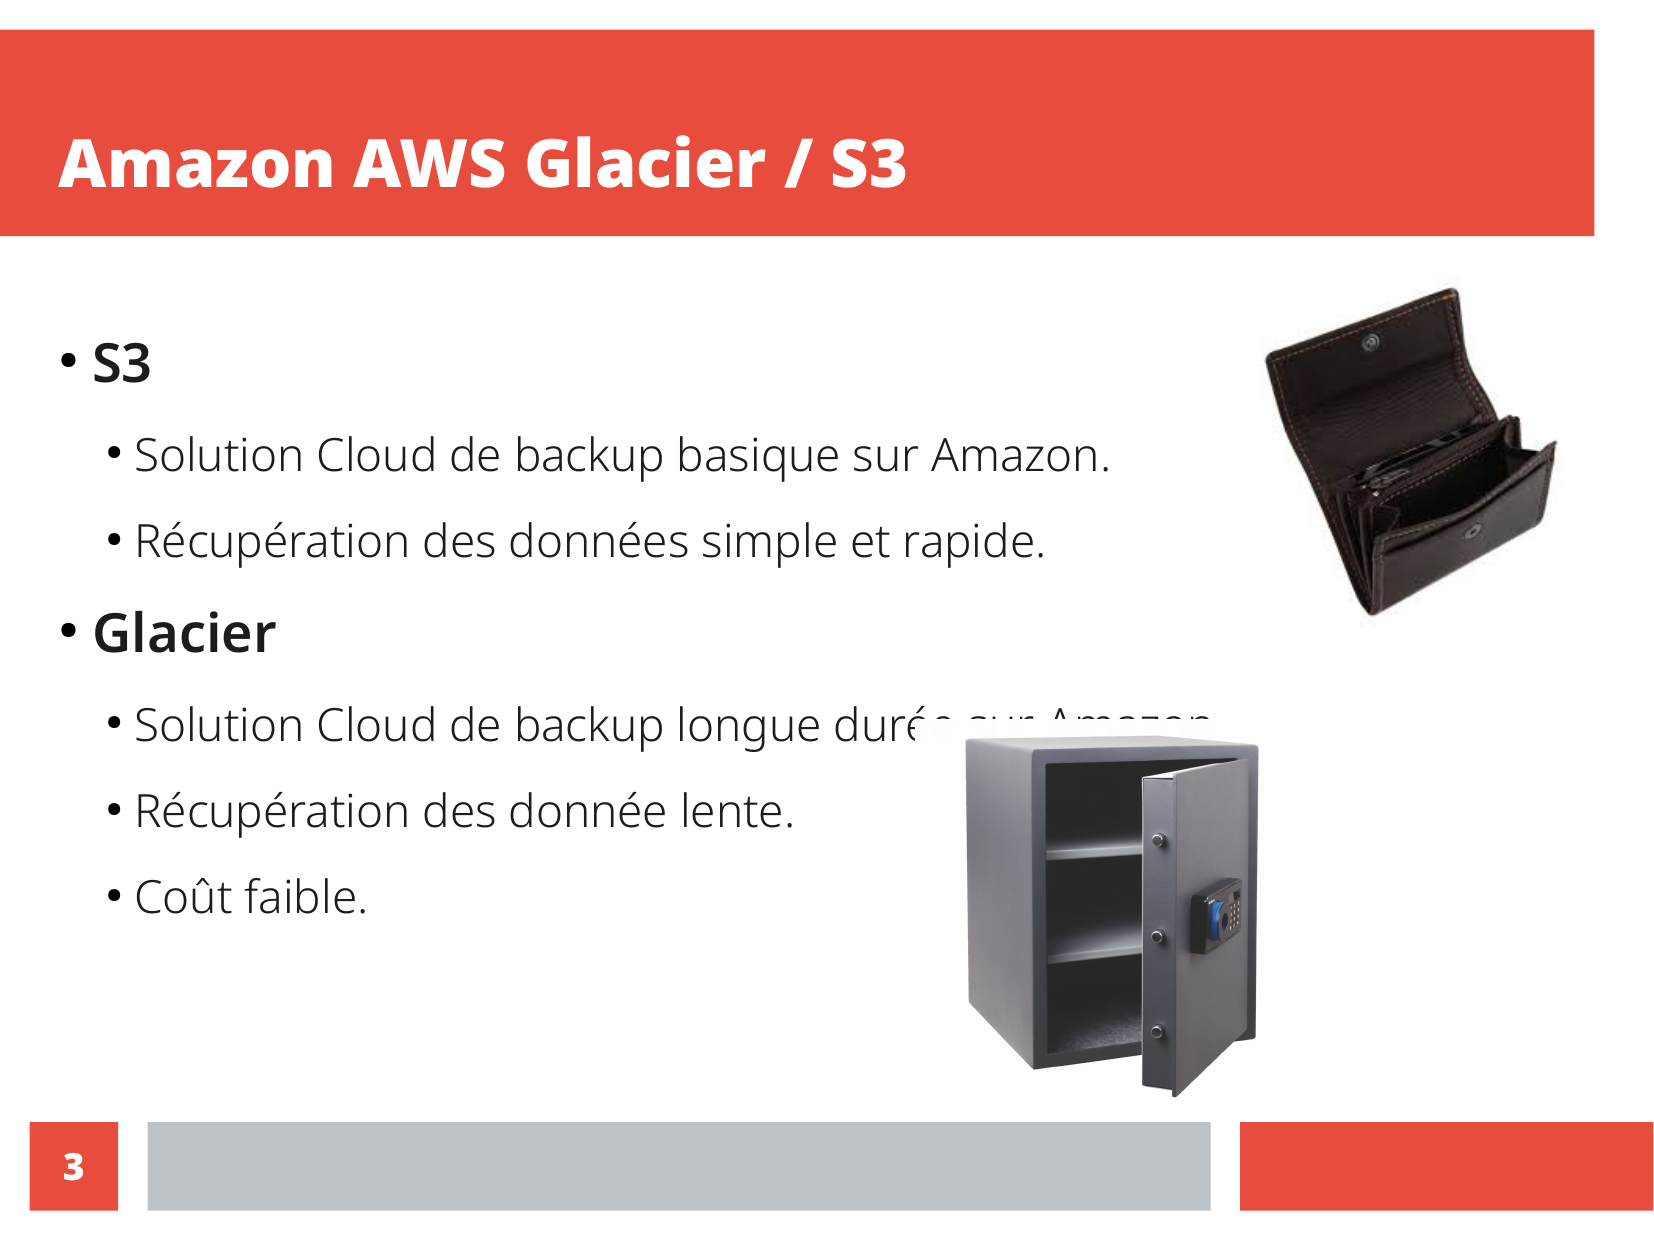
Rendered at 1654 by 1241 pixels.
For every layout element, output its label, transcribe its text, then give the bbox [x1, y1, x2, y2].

picture [1260, 240, 1564, 646]
picture [915, 719, 1306, 1111]
list S3 Solution Cloud de backup basique sur Amazon. Récupération des données simple et rapide. Glacier Solution Cloud de backup longue durée sur Amazon. Récupération des donnée lente. Coût faible. [59, 324, 1565, 1093]
title Amazon AWS Glacier / S3 [59, 59, 1595, 207]
